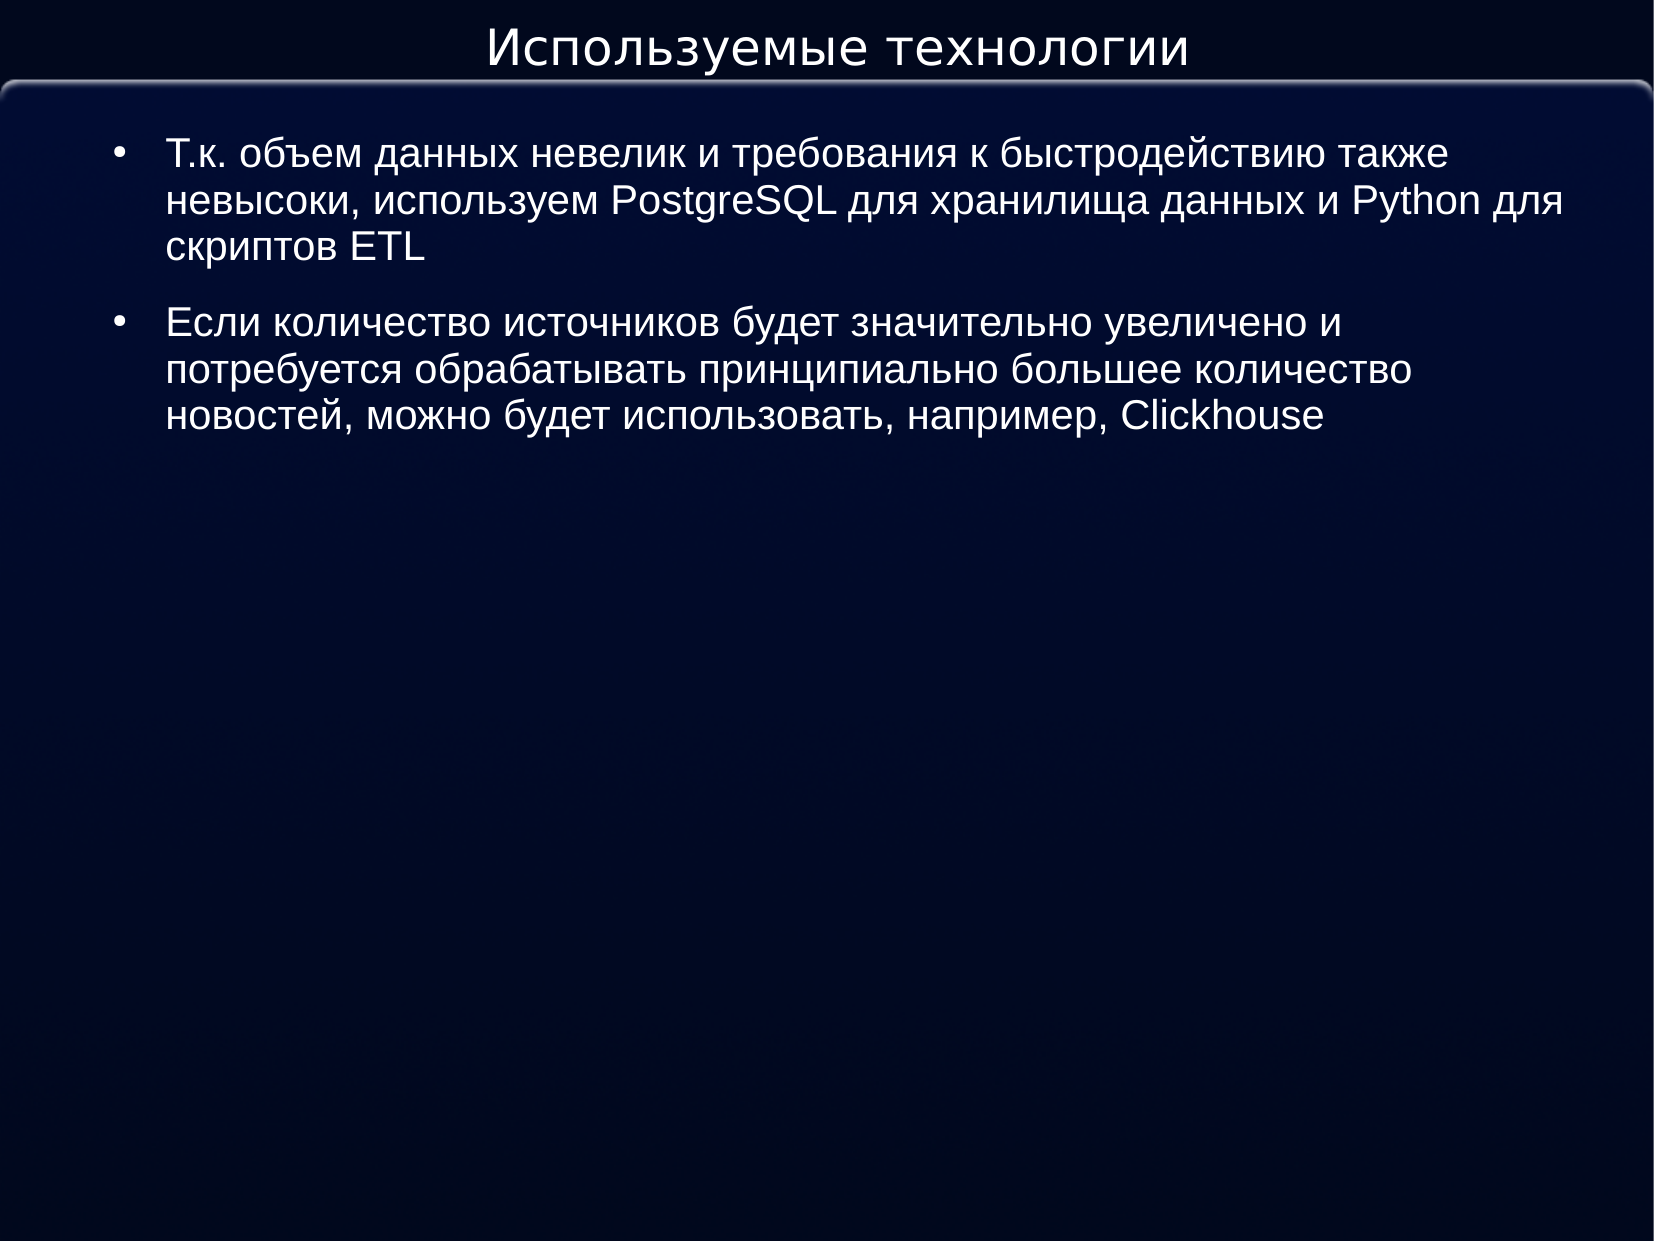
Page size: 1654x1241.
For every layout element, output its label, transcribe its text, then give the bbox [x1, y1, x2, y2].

title Используемые технологии [94, 13, 1583, 83]
picture [0, 0, 1654, 1241]
list Т.к. объем данных невелик и требования к быстродействию также невысоки, используем PostgreSQL для хранилища данных и Python для скриптов ETL Если количество источников будет значительно увеличено и потребуется обрабатывать принципиально большее количество новостей, можно будет использовать, например, Сlickhouse [94, 129, 1583, 1087]
